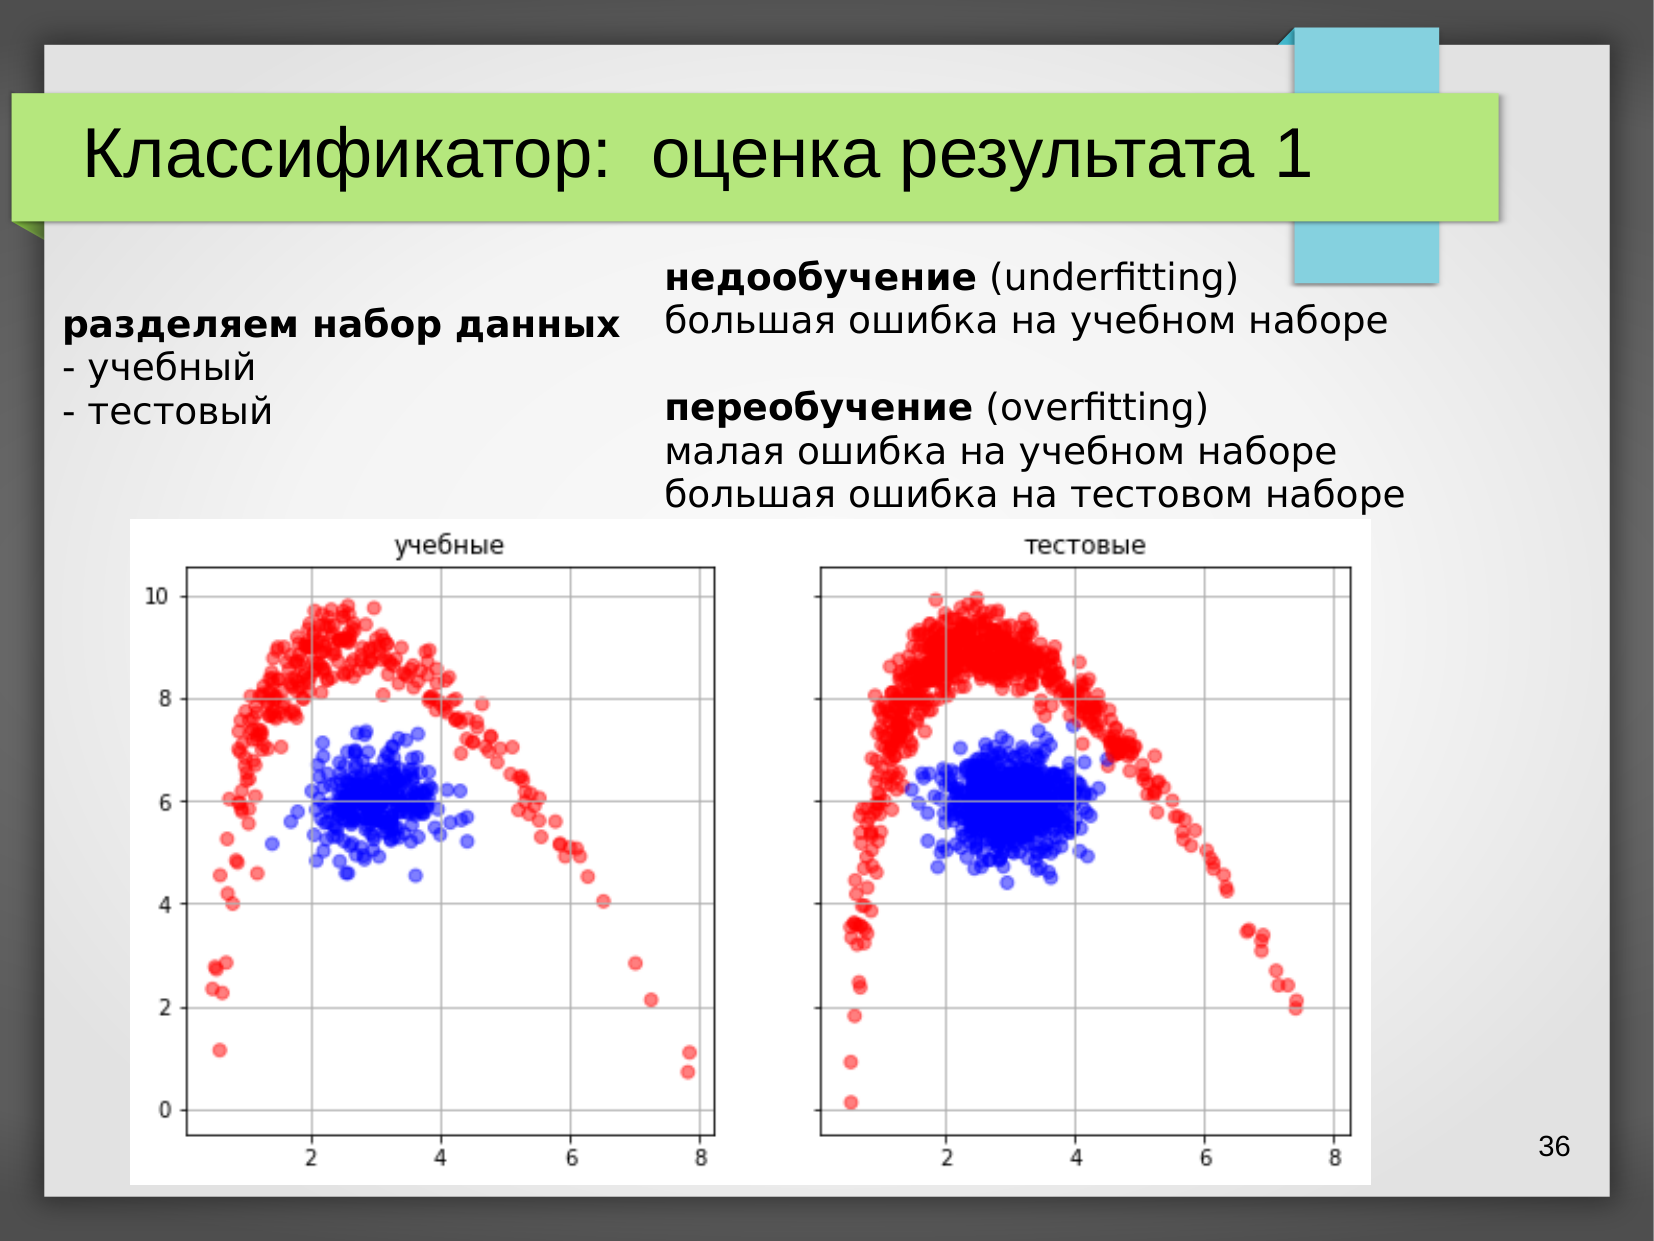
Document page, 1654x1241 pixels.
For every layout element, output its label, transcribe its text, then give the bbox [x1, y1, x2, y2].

text_box разделяем набор данных - учебный - тестовый [47, 295, 650, 485]
title Классификатор: оценка результата 1 [82, 49, 1571, 257]
picture [0, 0, 1654, 1241]
text_box недообучение (underfitting) большая ошибка на учебном наборе переобучение (overfitting) малая ошибка на учебном наборе большая ошибка на тестовом наборе [649, 248, 1441, 532]
